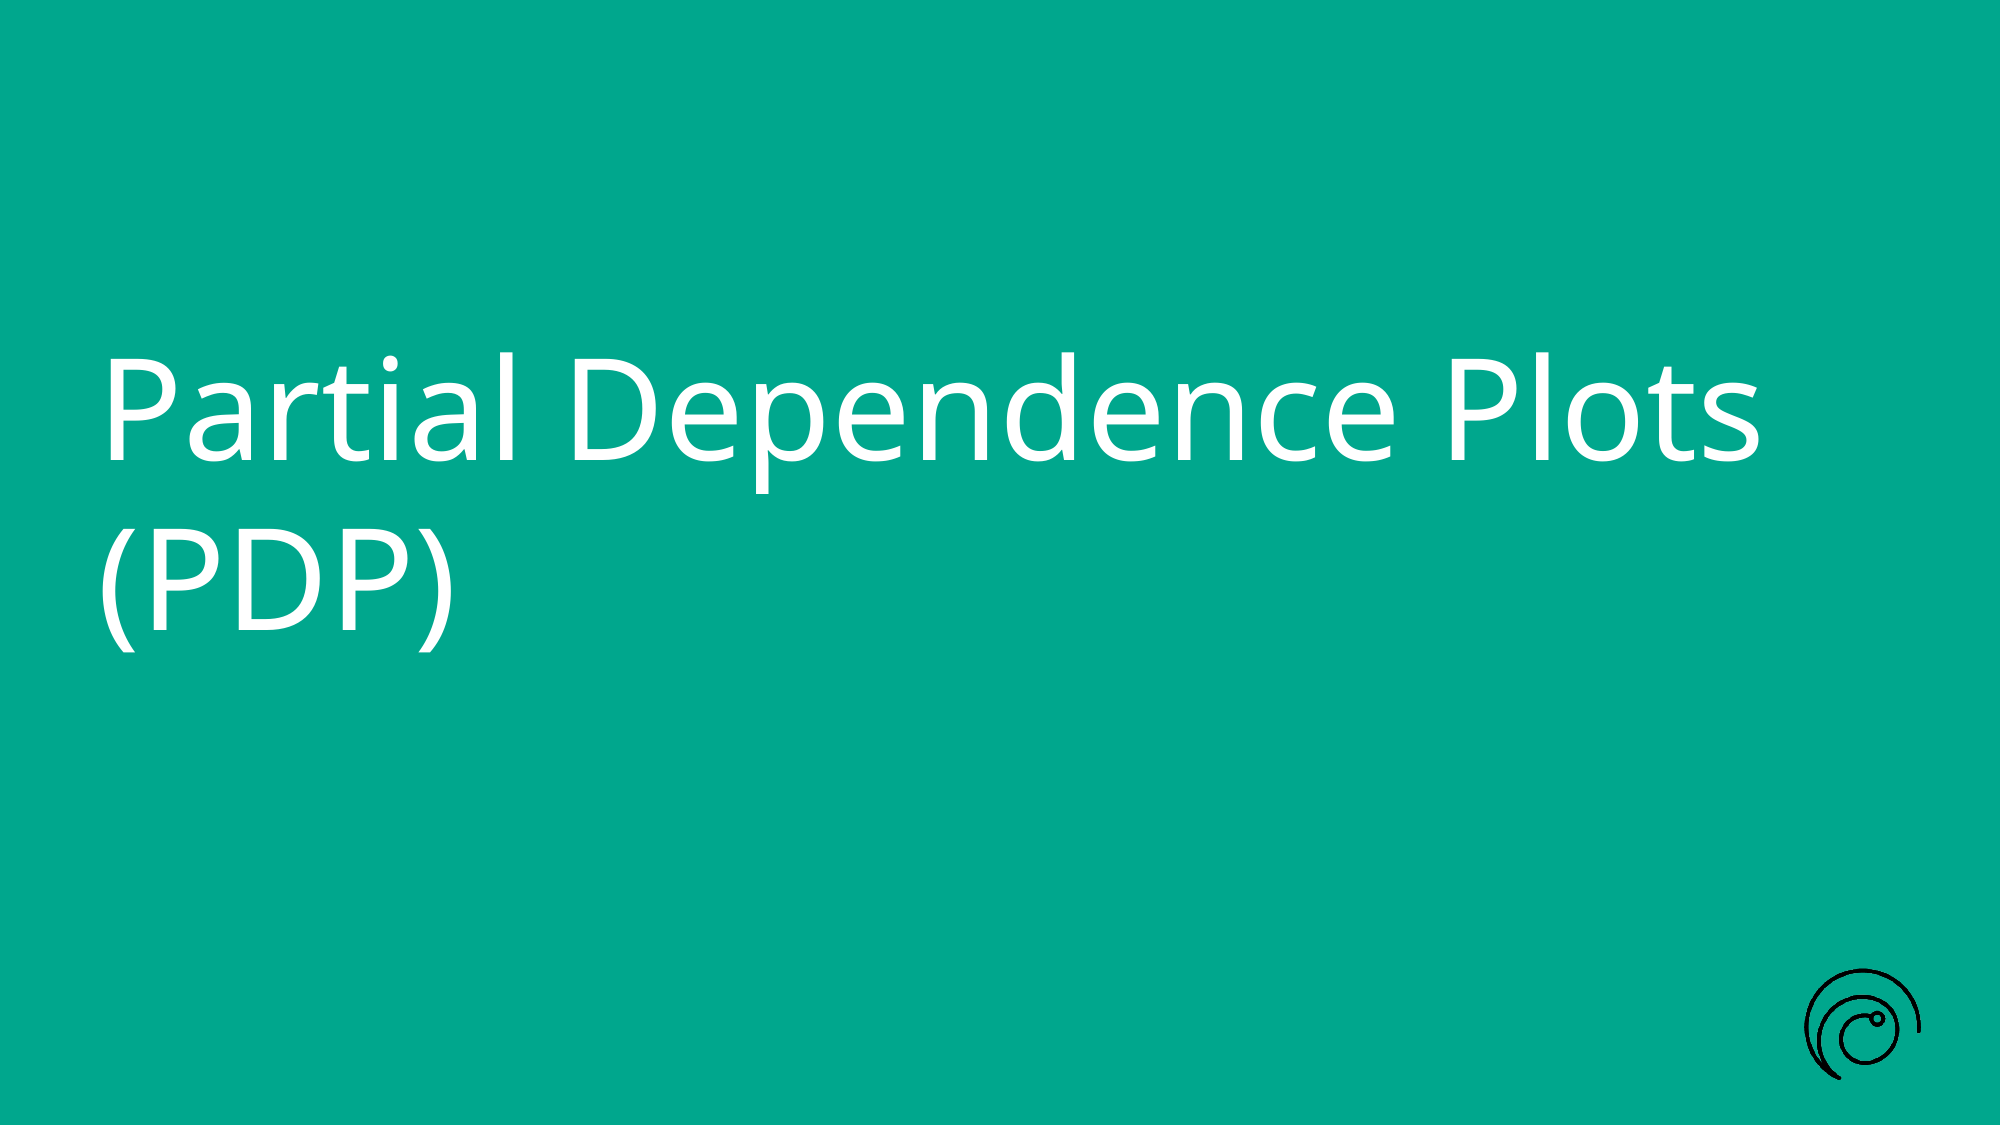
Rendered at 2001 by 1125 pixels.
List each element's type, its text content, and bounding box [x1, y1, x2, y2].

title Partial Dependence Plots (PDP) [82, 311, 1808, 925]
